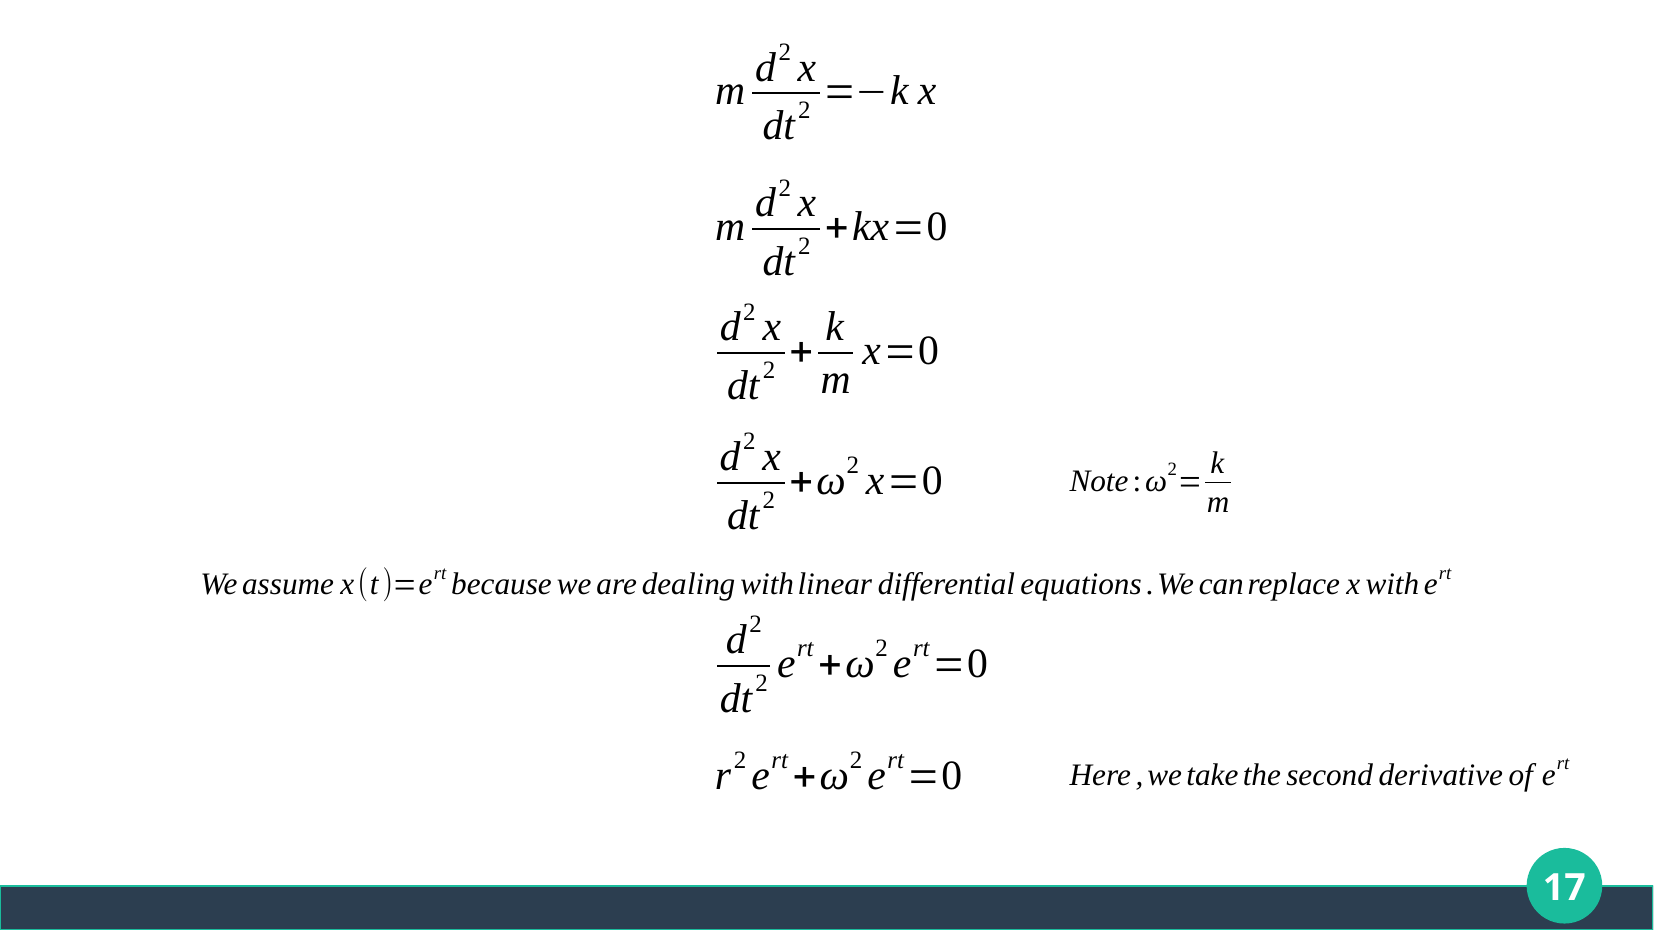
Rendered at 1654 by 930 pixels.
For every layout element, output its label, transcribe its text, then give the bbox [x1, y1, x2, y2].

chart [1067, 752, 1571, 793]
chart [714, 746, 963, 799]
title How are they used in Physics? [58, 36, 1594, 156]
chart [714, 297, 940, 409]
chart [200, 562, 1453, 605]
chart [714, 427, 944, 538]
chart [1067, 445, 1233, 520]
chart [714, 173, 949, 284]
chart [714, 610, 989, 722]
chart [714, 37, 939, 149]
